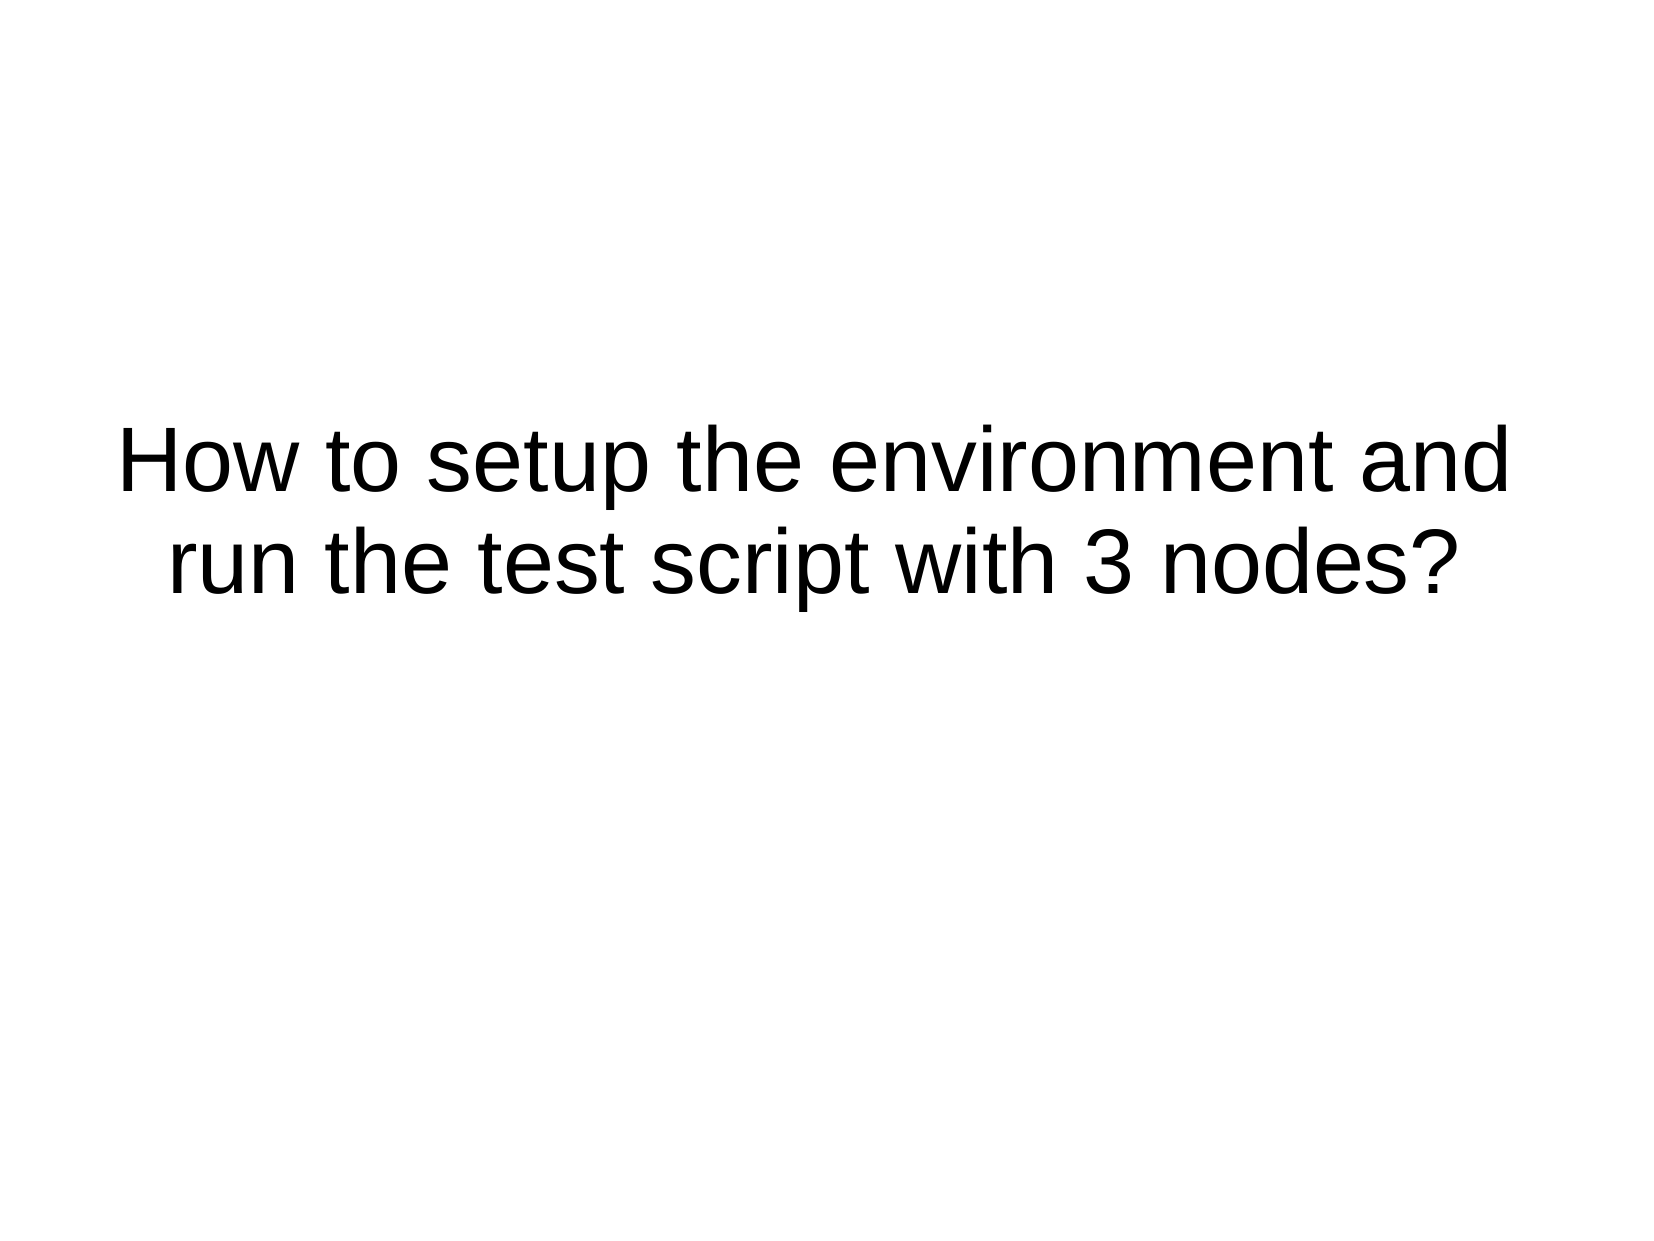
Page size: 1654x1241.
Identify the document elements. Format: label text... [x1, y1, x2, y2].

title How to setup the environment and run the test script with 3 nodes? [70, 407, 1559, 615]
